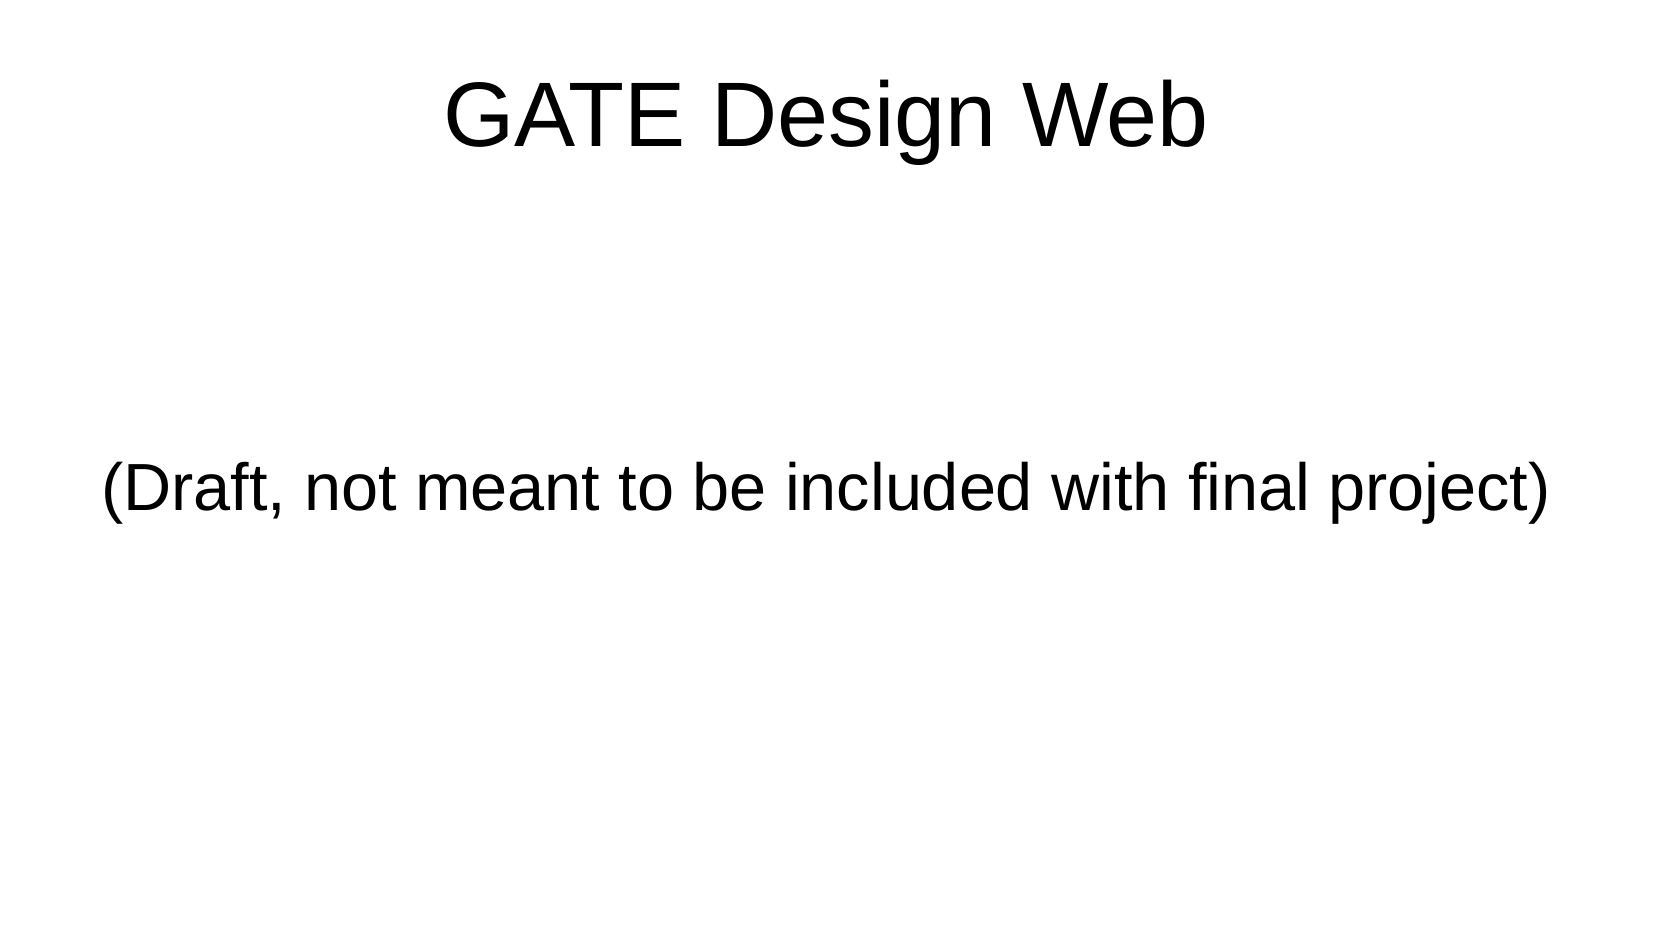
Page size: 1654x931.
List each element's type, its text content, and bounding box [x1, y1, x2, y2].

title GATE Design Web [82, 37, 1571, 193]
subtitle (Draft, not meant to be included with final project) [82, 217, 1571, 758]
